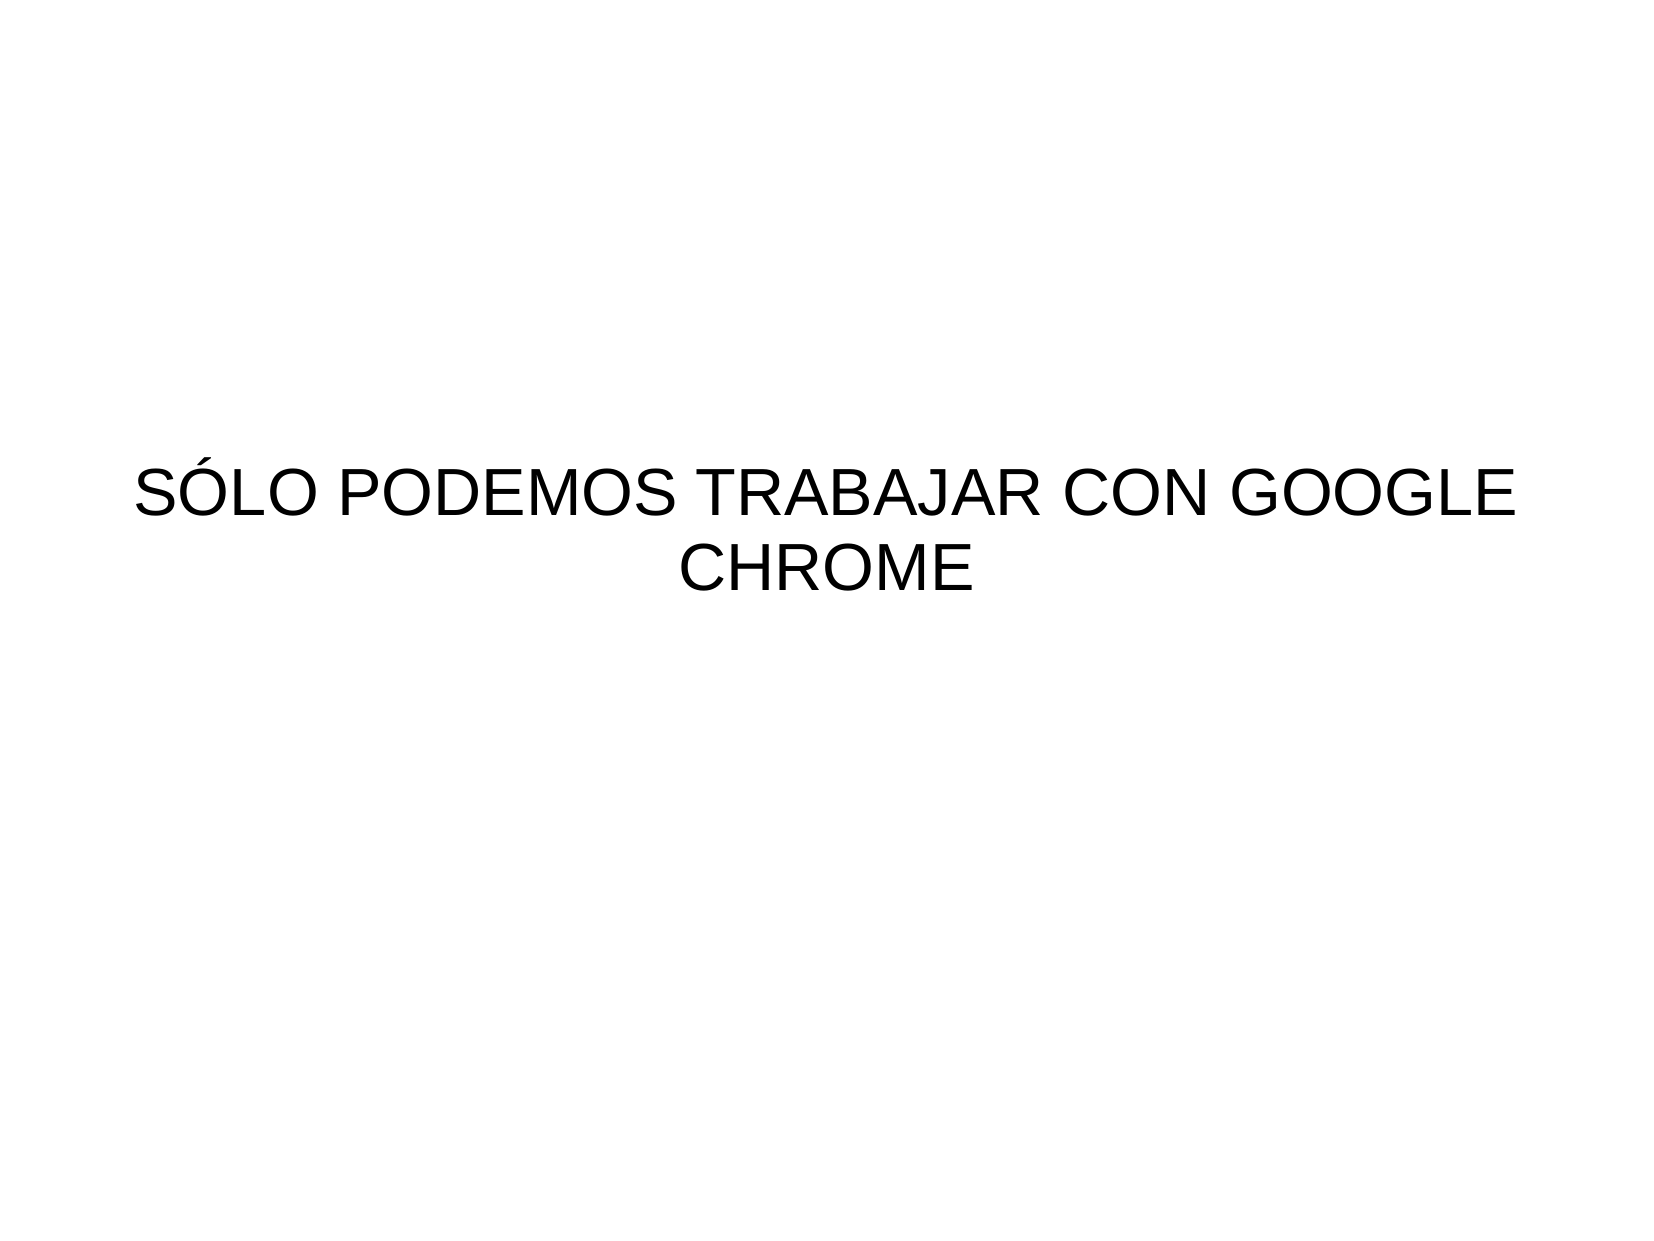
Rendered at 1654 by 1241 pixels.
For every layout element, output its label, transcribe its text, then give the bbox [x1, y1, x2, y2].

subtitle SÓLO PODEMOS TRABAJAR CON GOOGLE CHROME [82, 49, 1571, 1010]
